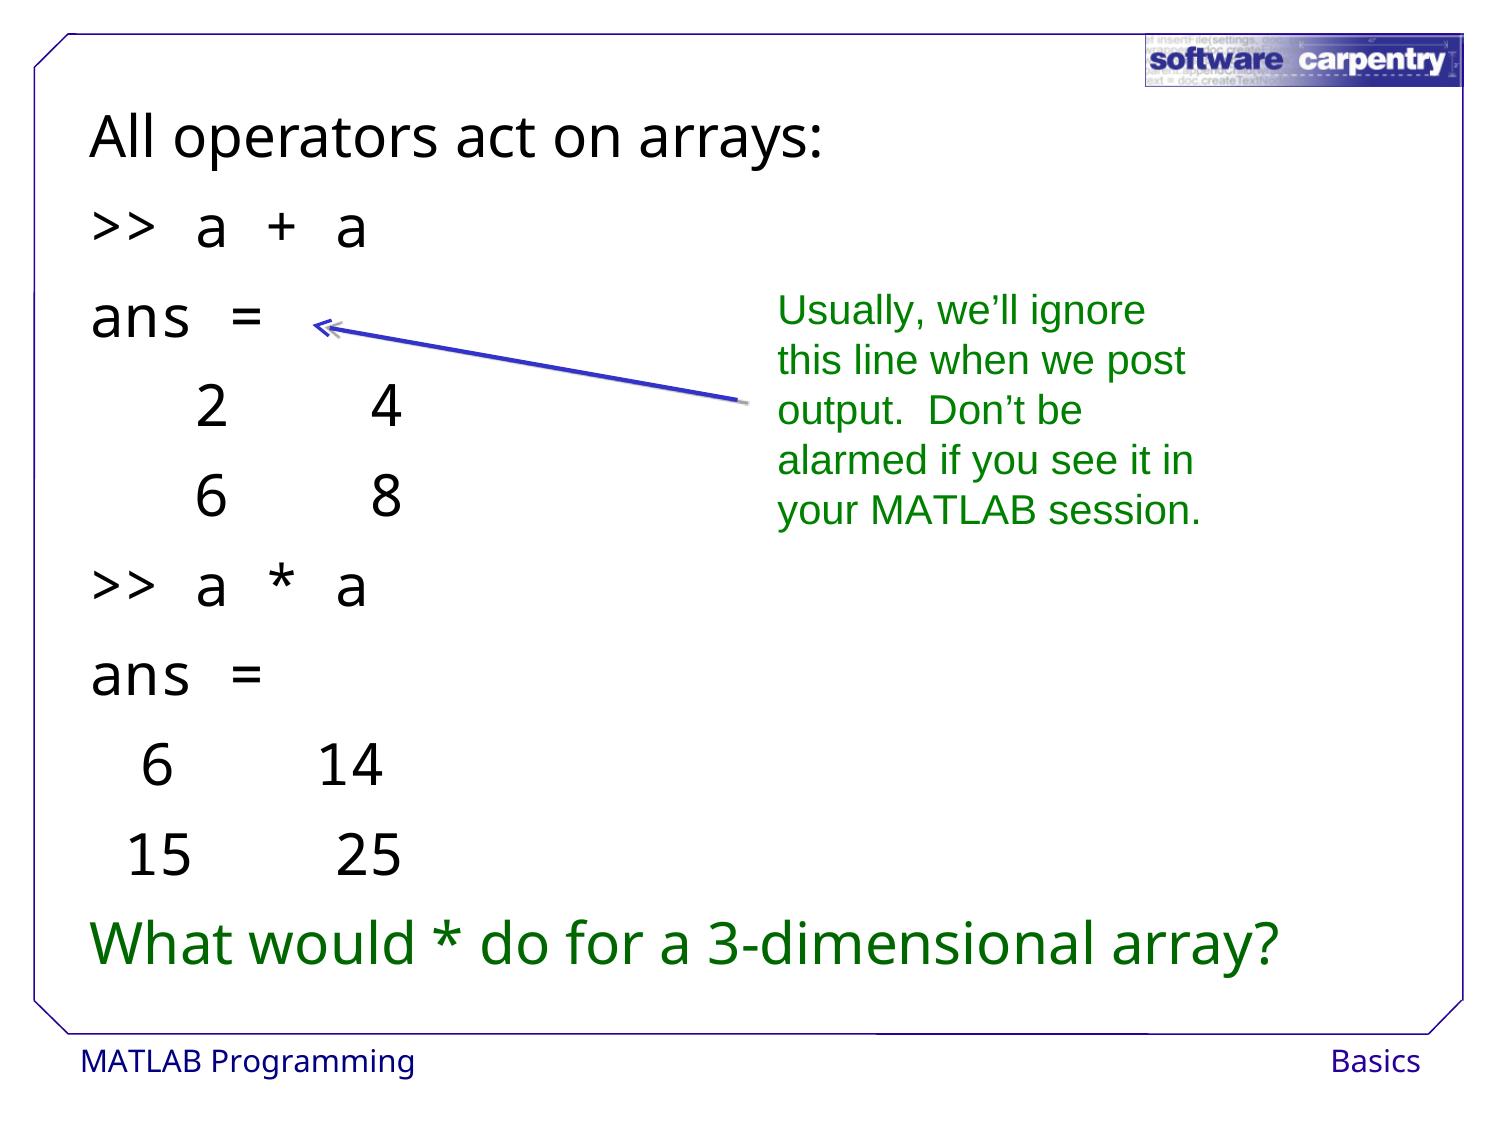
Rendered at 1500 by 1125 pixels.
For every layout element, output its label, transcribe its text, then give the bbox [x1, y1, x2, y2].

text_box Usually, we’ll ignore this line when we post output. Don’t be alarmed if you see it in your MATLAB session. [762, 275, 1238, 541]
picture [1145, 33, 1464, 87]
list All operators act on arrays: >> a + a ans = 2 4 6 8 >> a * a ans = 6 14 15 25 What would * do for a 3-dimensional array? [75, 99, 1426, 1013]
